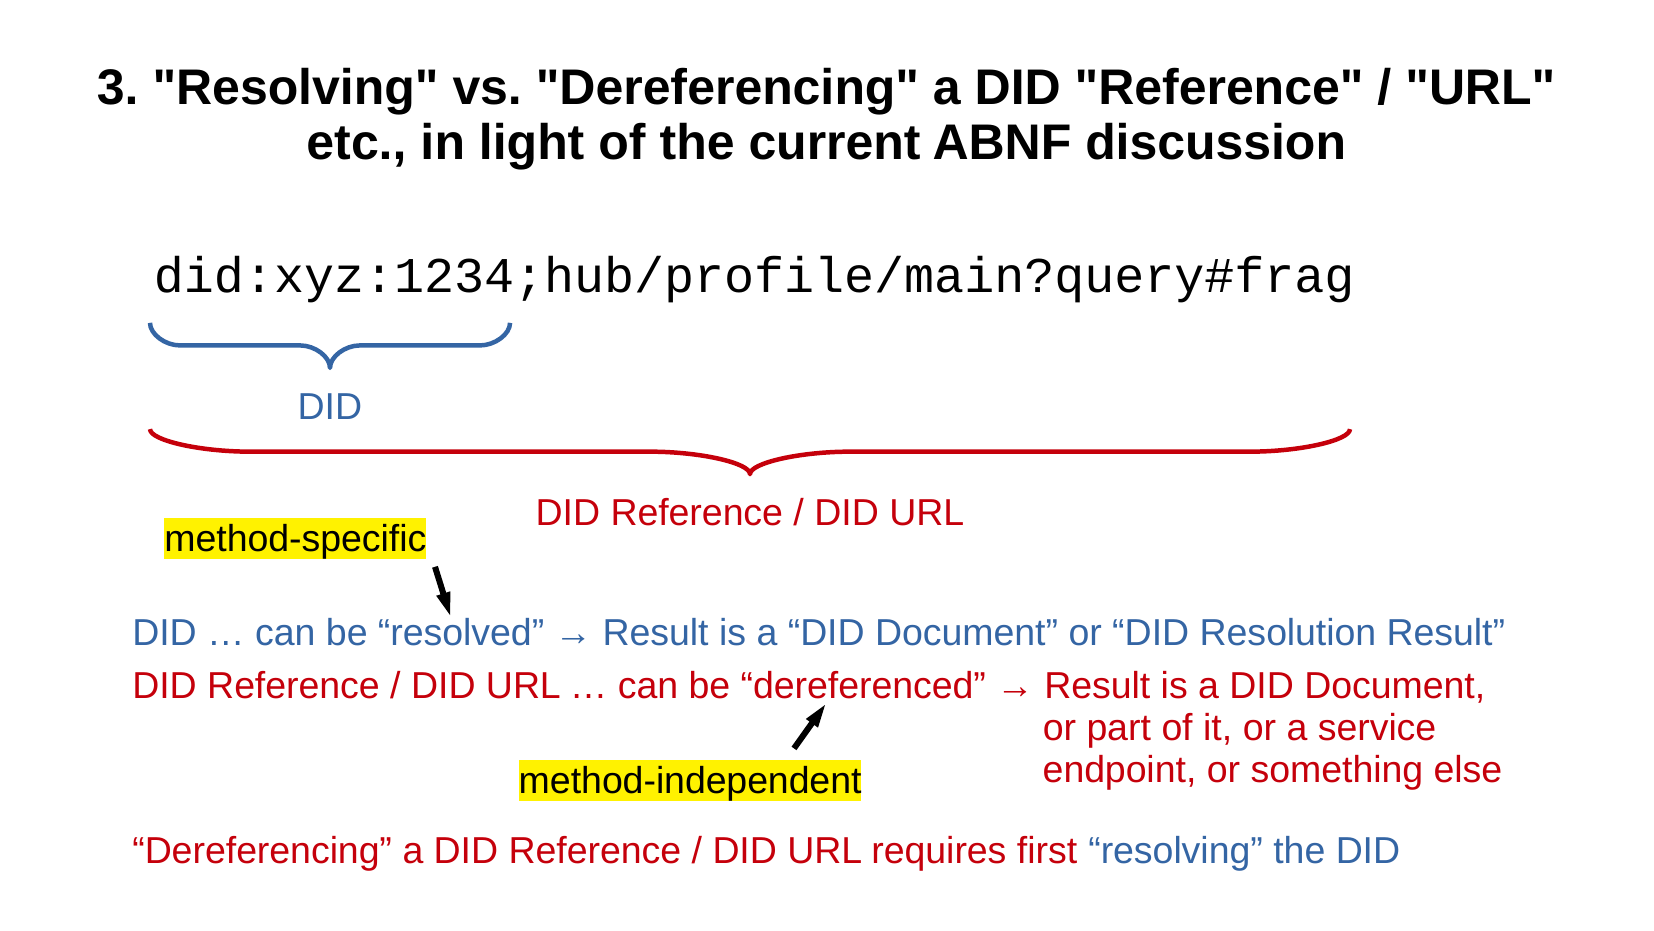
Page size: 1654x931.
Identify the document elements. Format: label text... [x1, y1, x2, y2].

text_box “Dereferencing” a DID Reference / DID URL requires first “resolving” the DID [117, 822, 1576, 921]
text_box method-specific [149, 510, 442, 567]
text_box DID Reference / DID URL [520, 484, 980, 542]
text_box DID [282, 377, 378, 435]
text_box method-independent [504, 752, 877, 809]
text_box DID … can be “resolved” → Result is a “DID Document” or “DID Resolution Result” [117, 603, 1521, 661]
title 3. "Resolving" vs. "Dereferencing" a DID "Reference" / "URL" etc., in light of the current ABNF discussion [82, 37, 1571, 193]
text_box DID Reference / DID URL … can be “dereferenced” → Result is a DID Document, or part of it, or a service endpoint, or something else [117, 656, 1591, 840]
text_box did:xyz:1234;hub/profile/main?query#frag [139, 243, 1654, 372]
